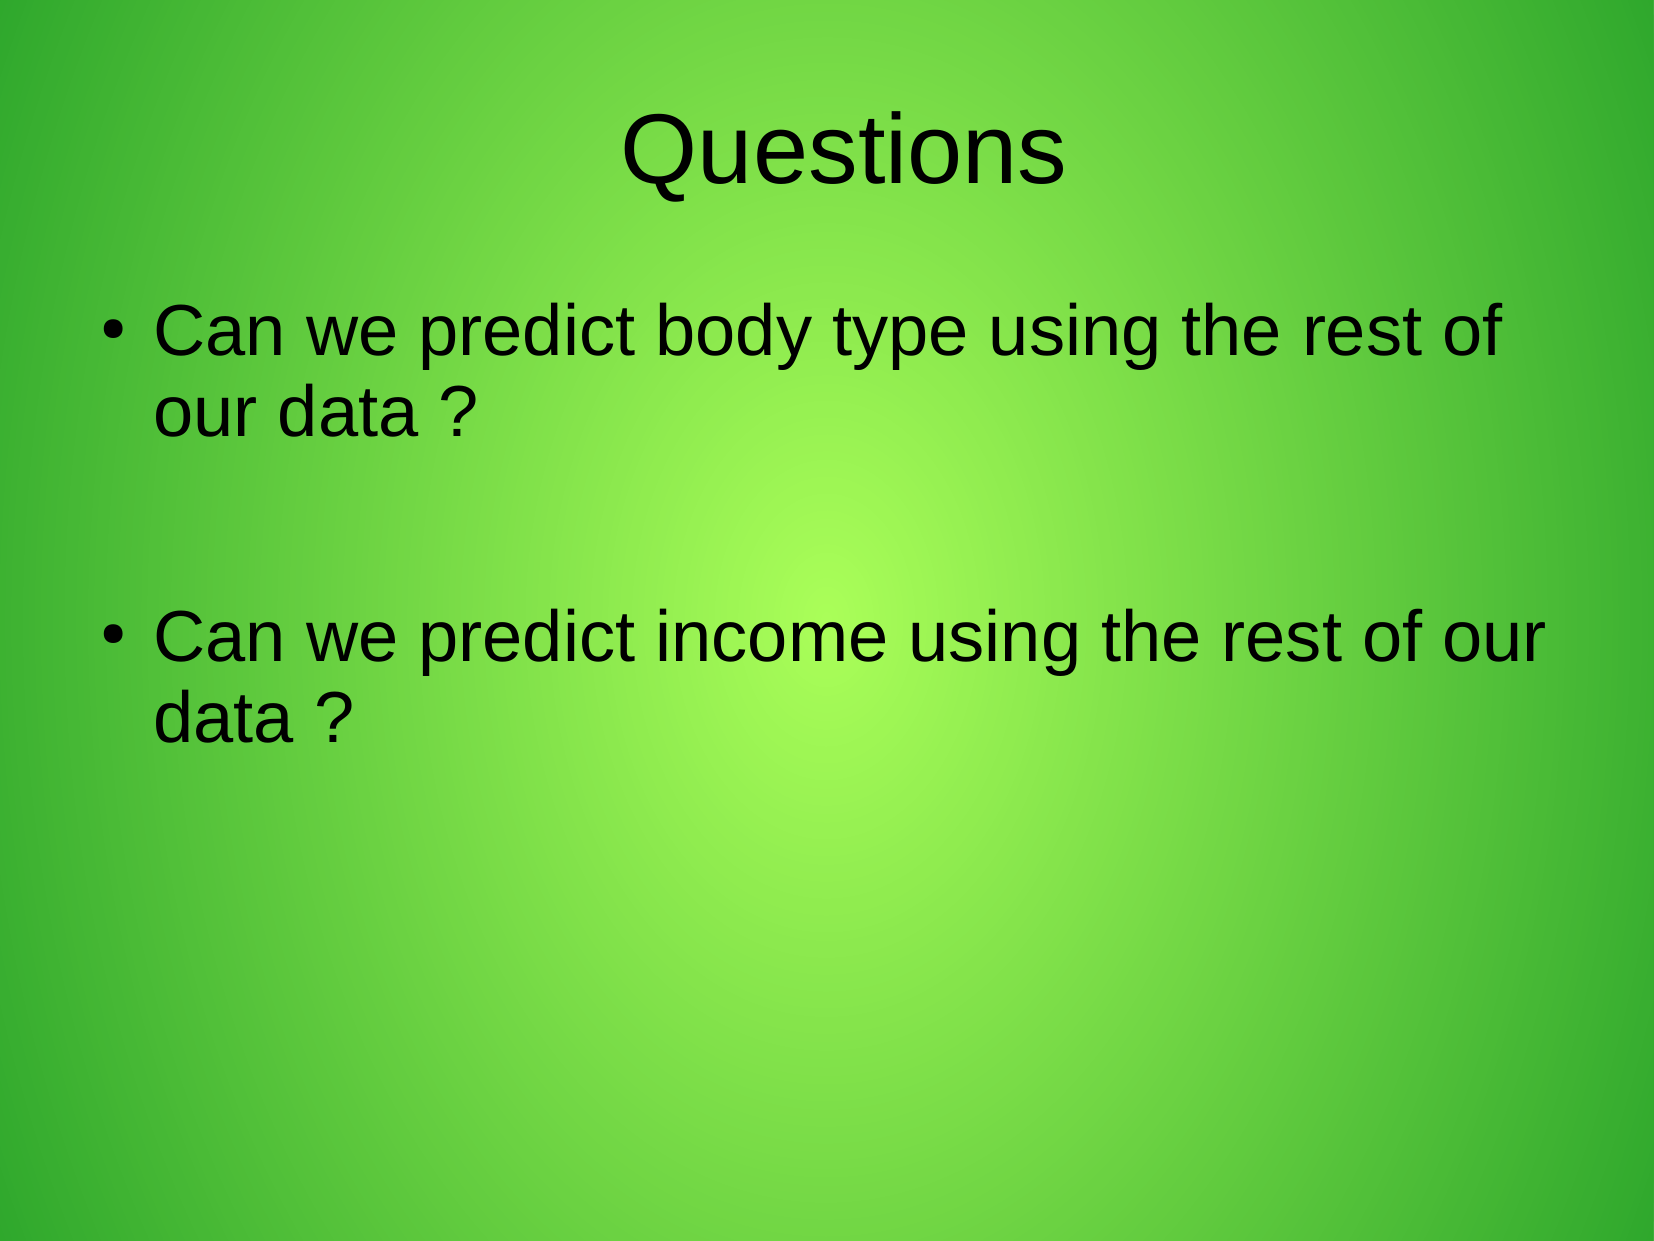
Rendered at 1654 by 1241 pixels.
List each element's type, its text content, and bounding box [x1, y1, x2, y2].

list Can we predict body type using the rest of our data ? Can we predict income using the rest of our data ? [82, 290, 1571, 1010]
title Questions [82, 47, 1571, 252]
